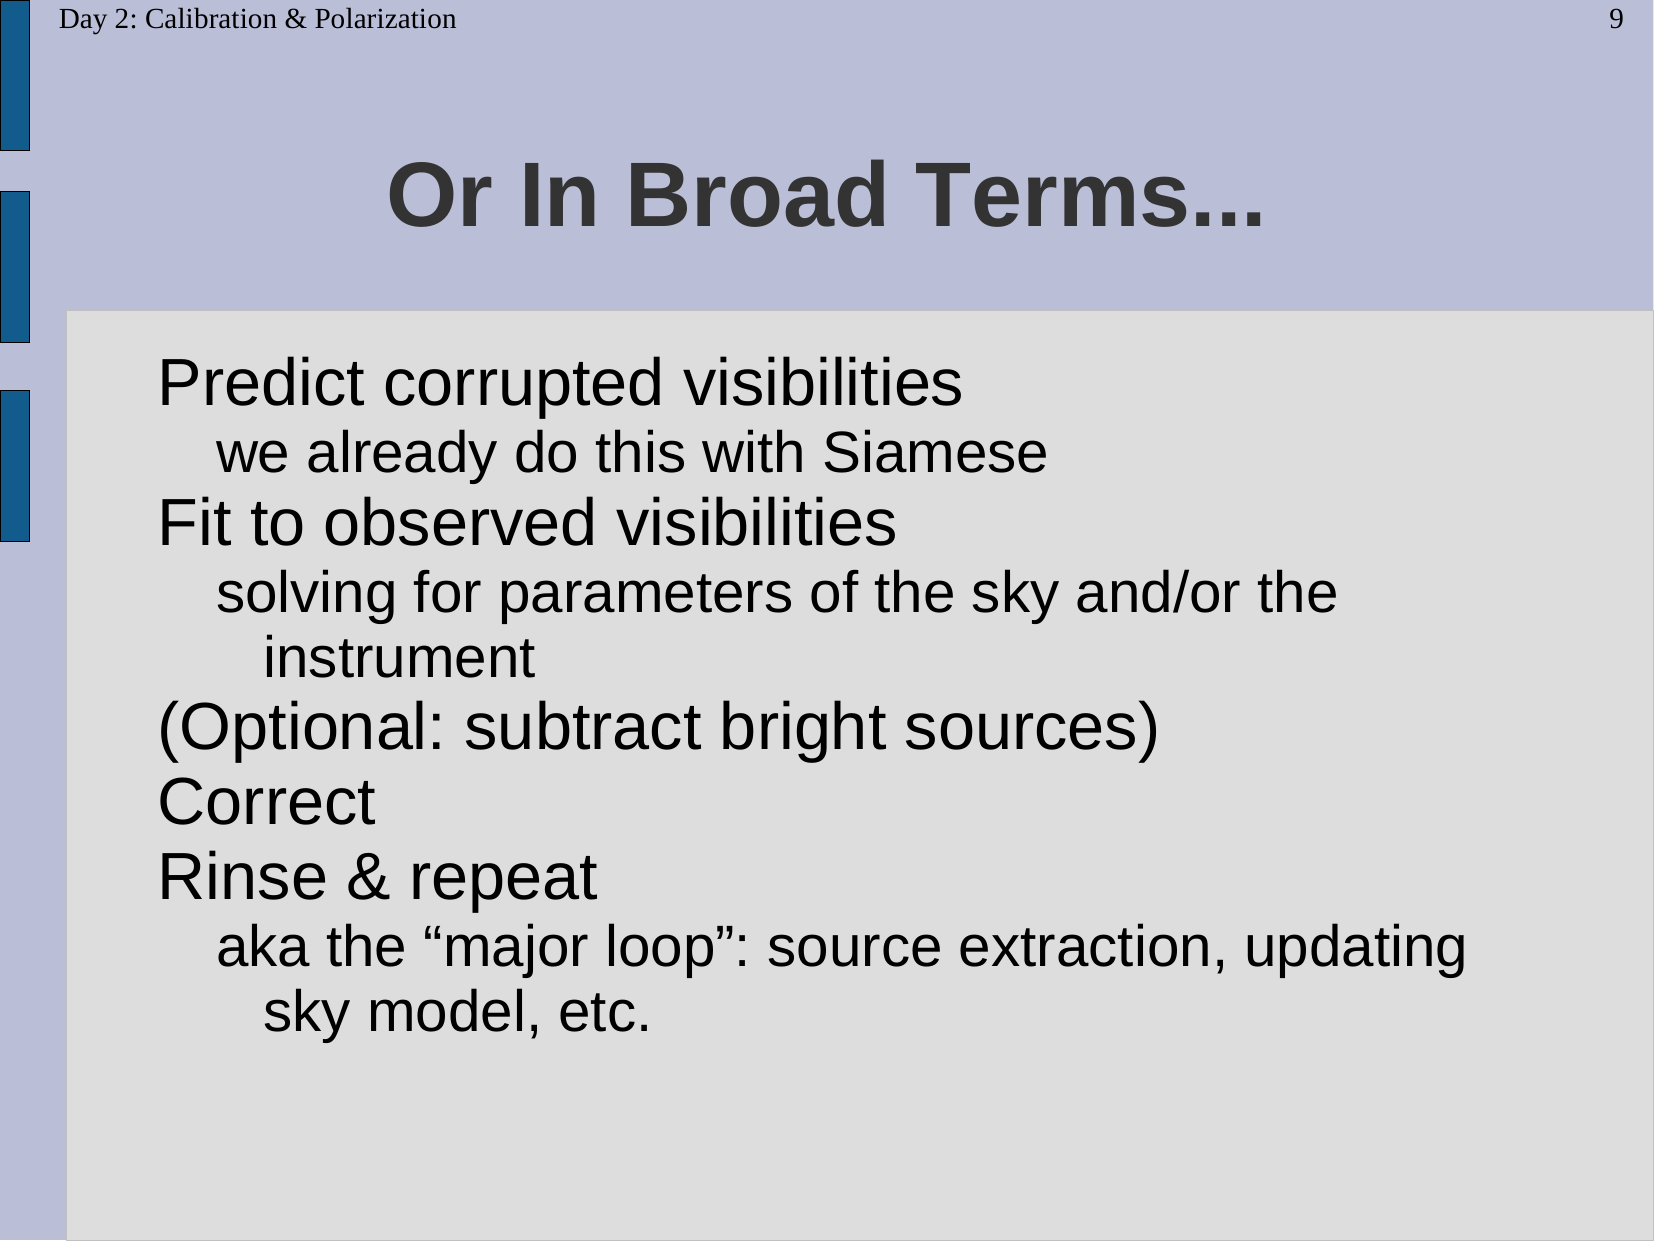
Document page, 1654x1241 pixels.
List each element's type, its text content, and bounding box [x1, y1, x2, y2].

title Or In Broad Terms... [121, 91, 1534, 299]
list Predict corrupted visibilities we already do this with Siamese Fit to observed visibilities solving for parameters of the sky and/or the instrument (Optional: subtract bright sources) Correct Rinse & repeat aka the “major loop”: source extraction, updating sky model, etc. [121, 344, 1534, 1112]
